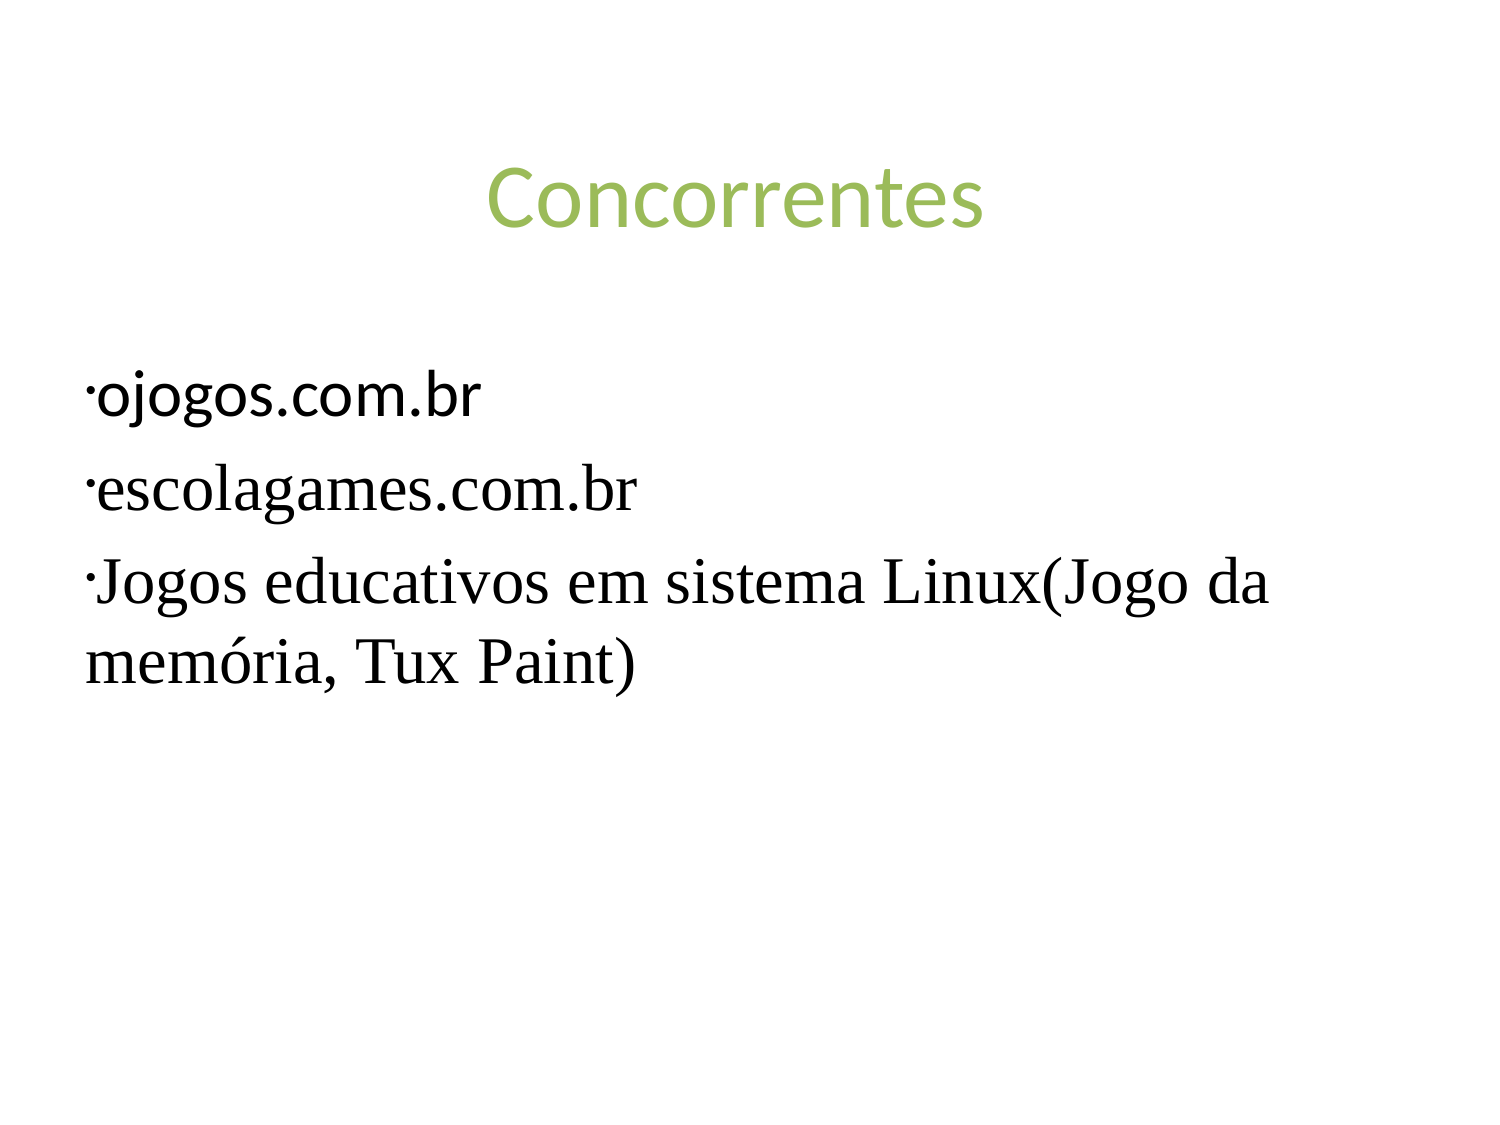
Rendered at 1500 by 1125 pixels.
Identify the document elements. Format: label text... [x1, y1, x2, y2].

text_box Concorrentes [99, 125, 1374, 367]
list ojogos.com.br escolagames.com.br Jogos educativos em sistema Linux(Jogo da memória, Tux Paint) [70, 342, 1421, 1085]
